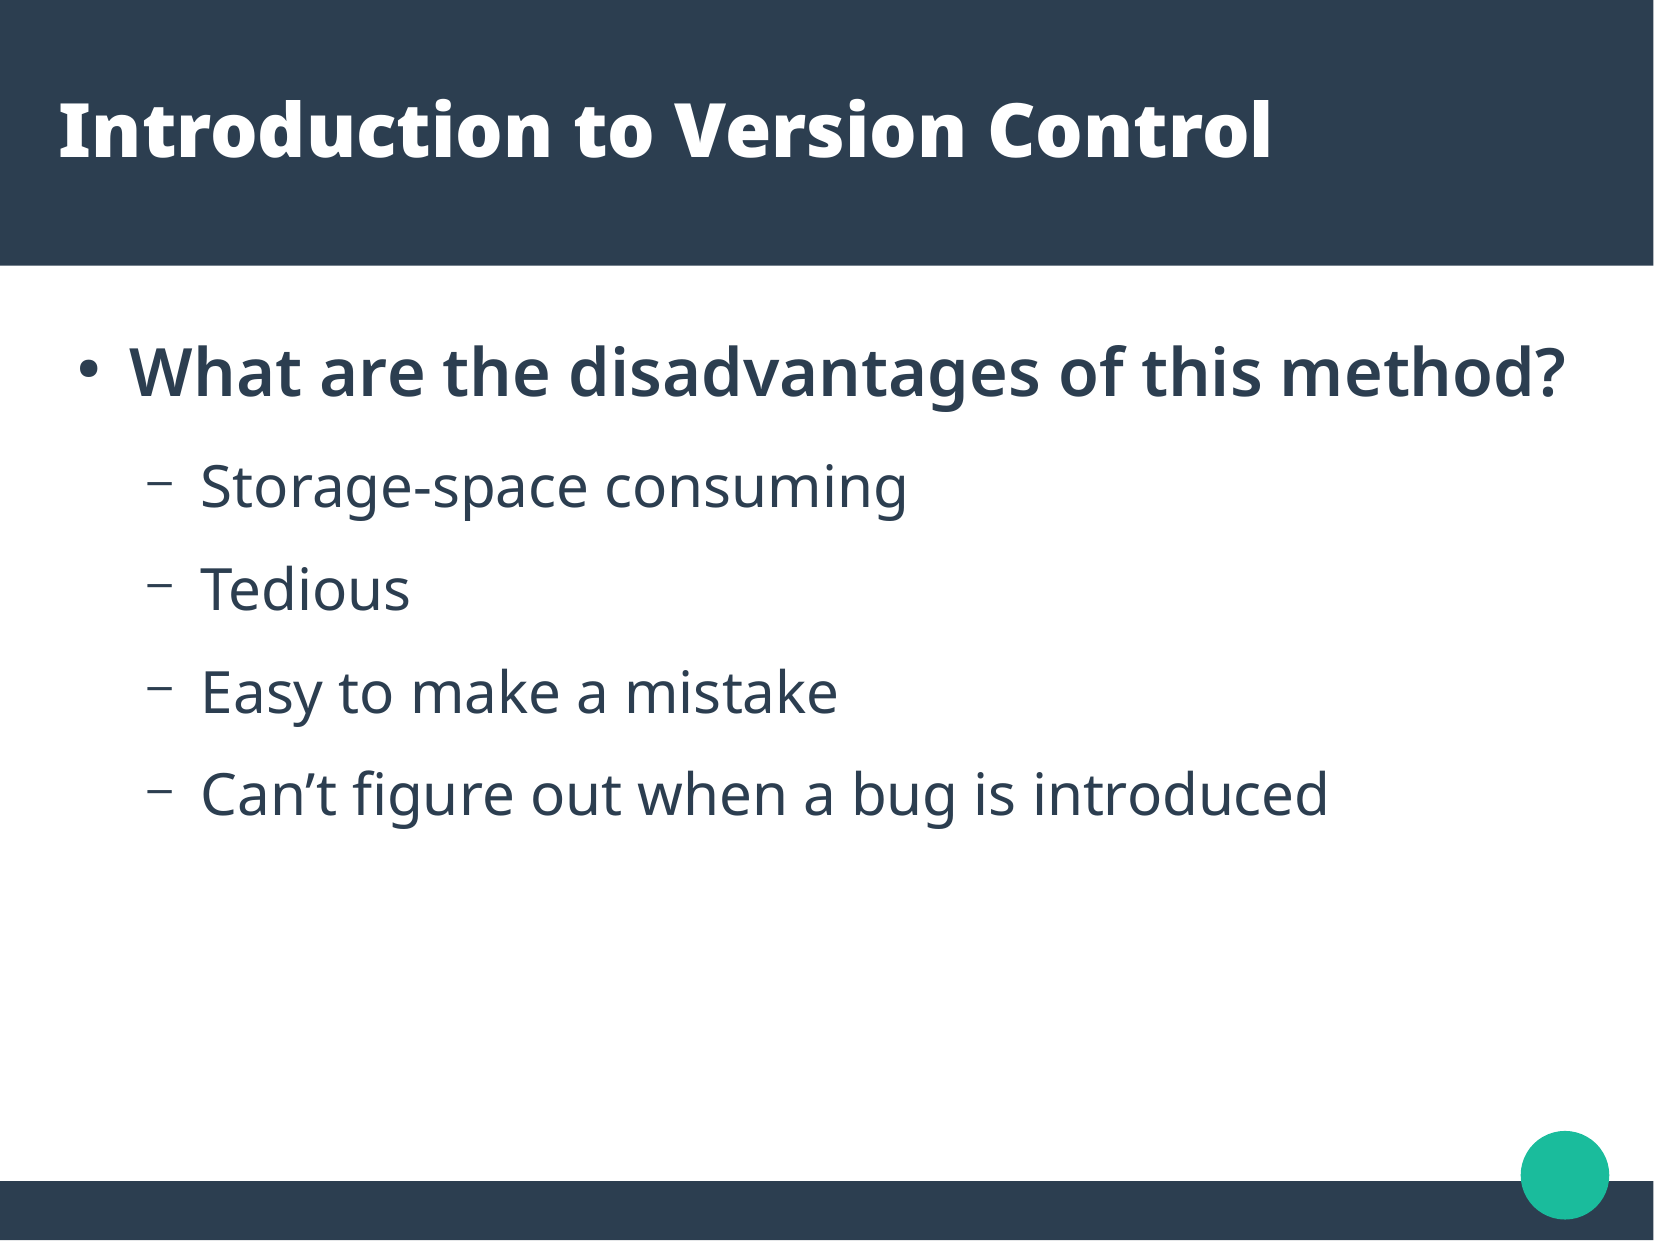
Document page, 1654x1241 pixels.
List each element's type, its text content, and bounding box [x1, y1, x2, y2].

list What are the disadvantages of this method? Storage-space consuming Tedious Easy to make a mistake Can’t figure out when a bug is introduced [59, 324, 1595, 1152]
title Introduction to Version Control [59, 49, 1595, 207]
